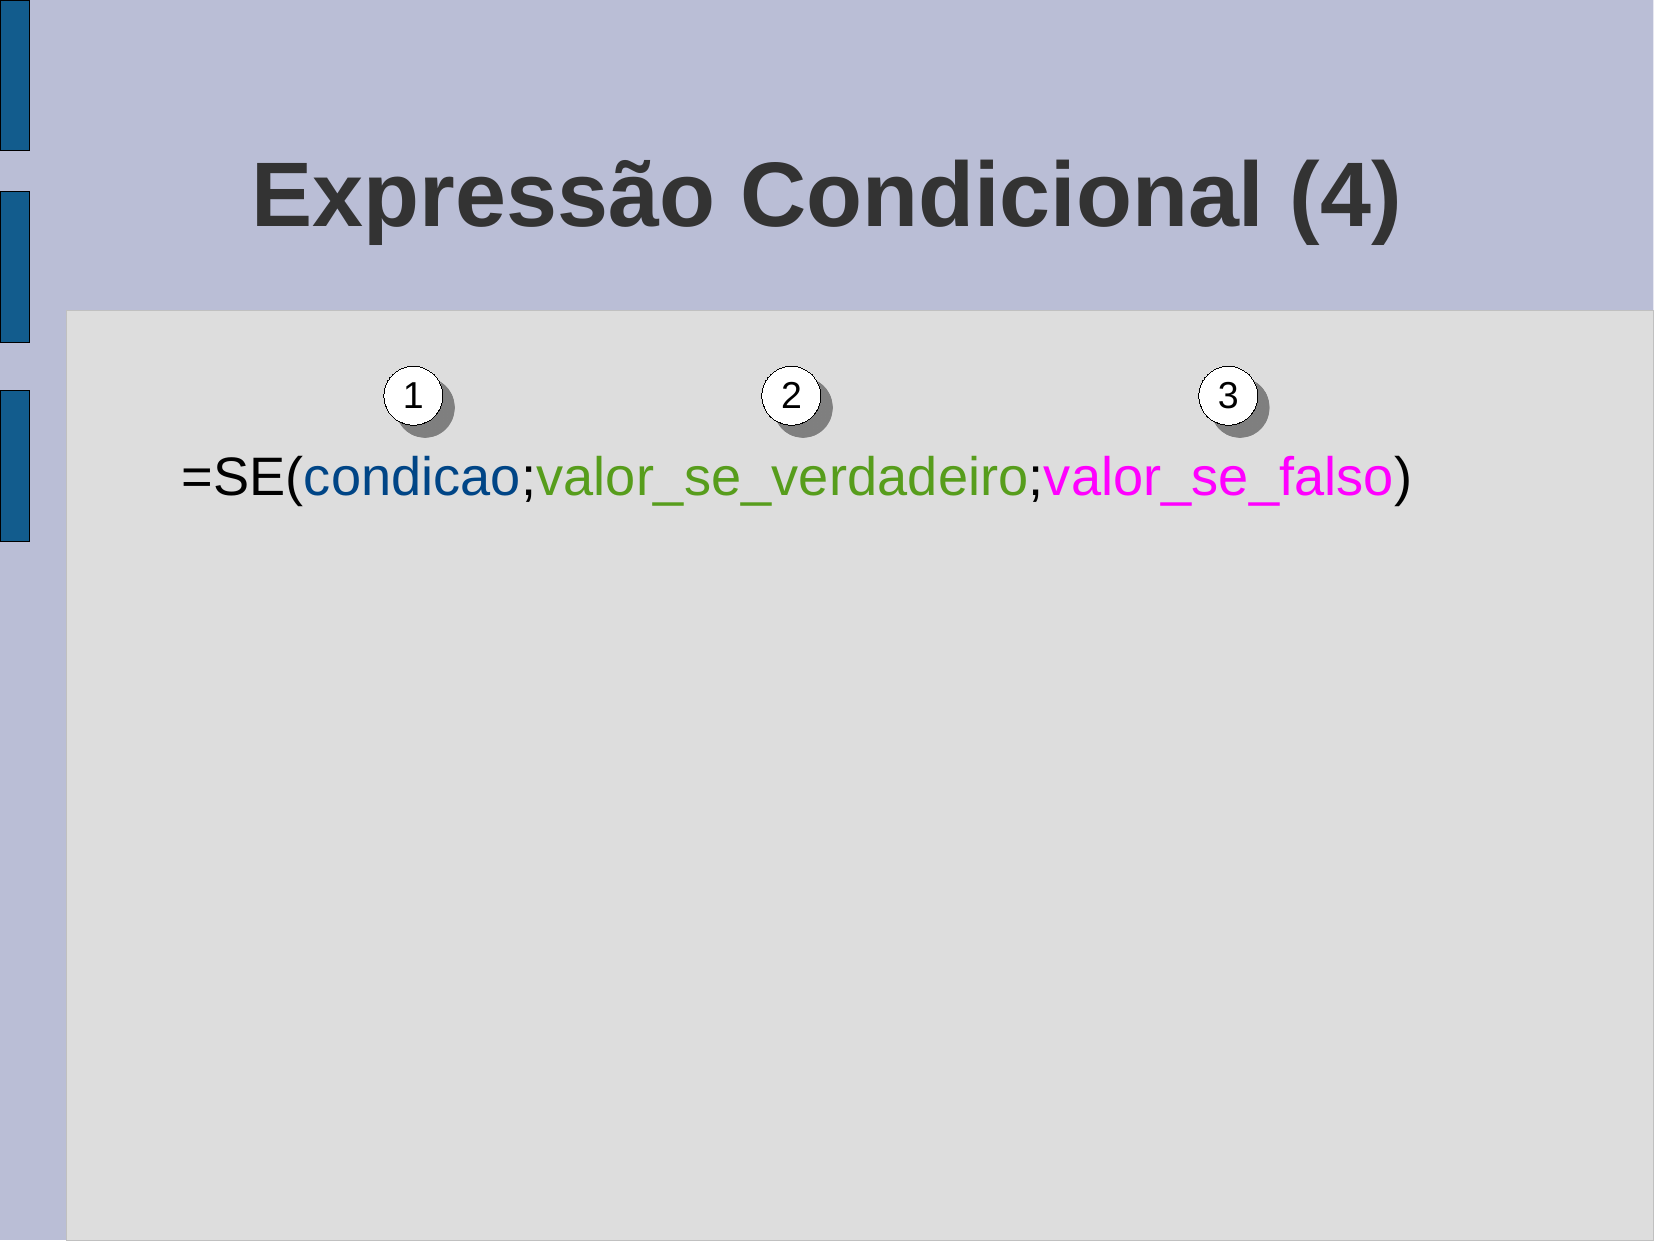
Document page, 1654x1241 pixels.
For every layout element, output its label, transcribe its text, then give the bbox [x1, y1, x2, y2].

text_box 2 [761, 366, 821, 426]
text_box 1 [383, 366, 443, 426]
title Expressão Condicional (4) [121, 98, 1534, 291]
text_box 3 [1198, 366, 1258, 426]
text_box =SE(condicao;valor_se_verdadeiro;valor_se_falso) [181, 445, 1447, 507]
